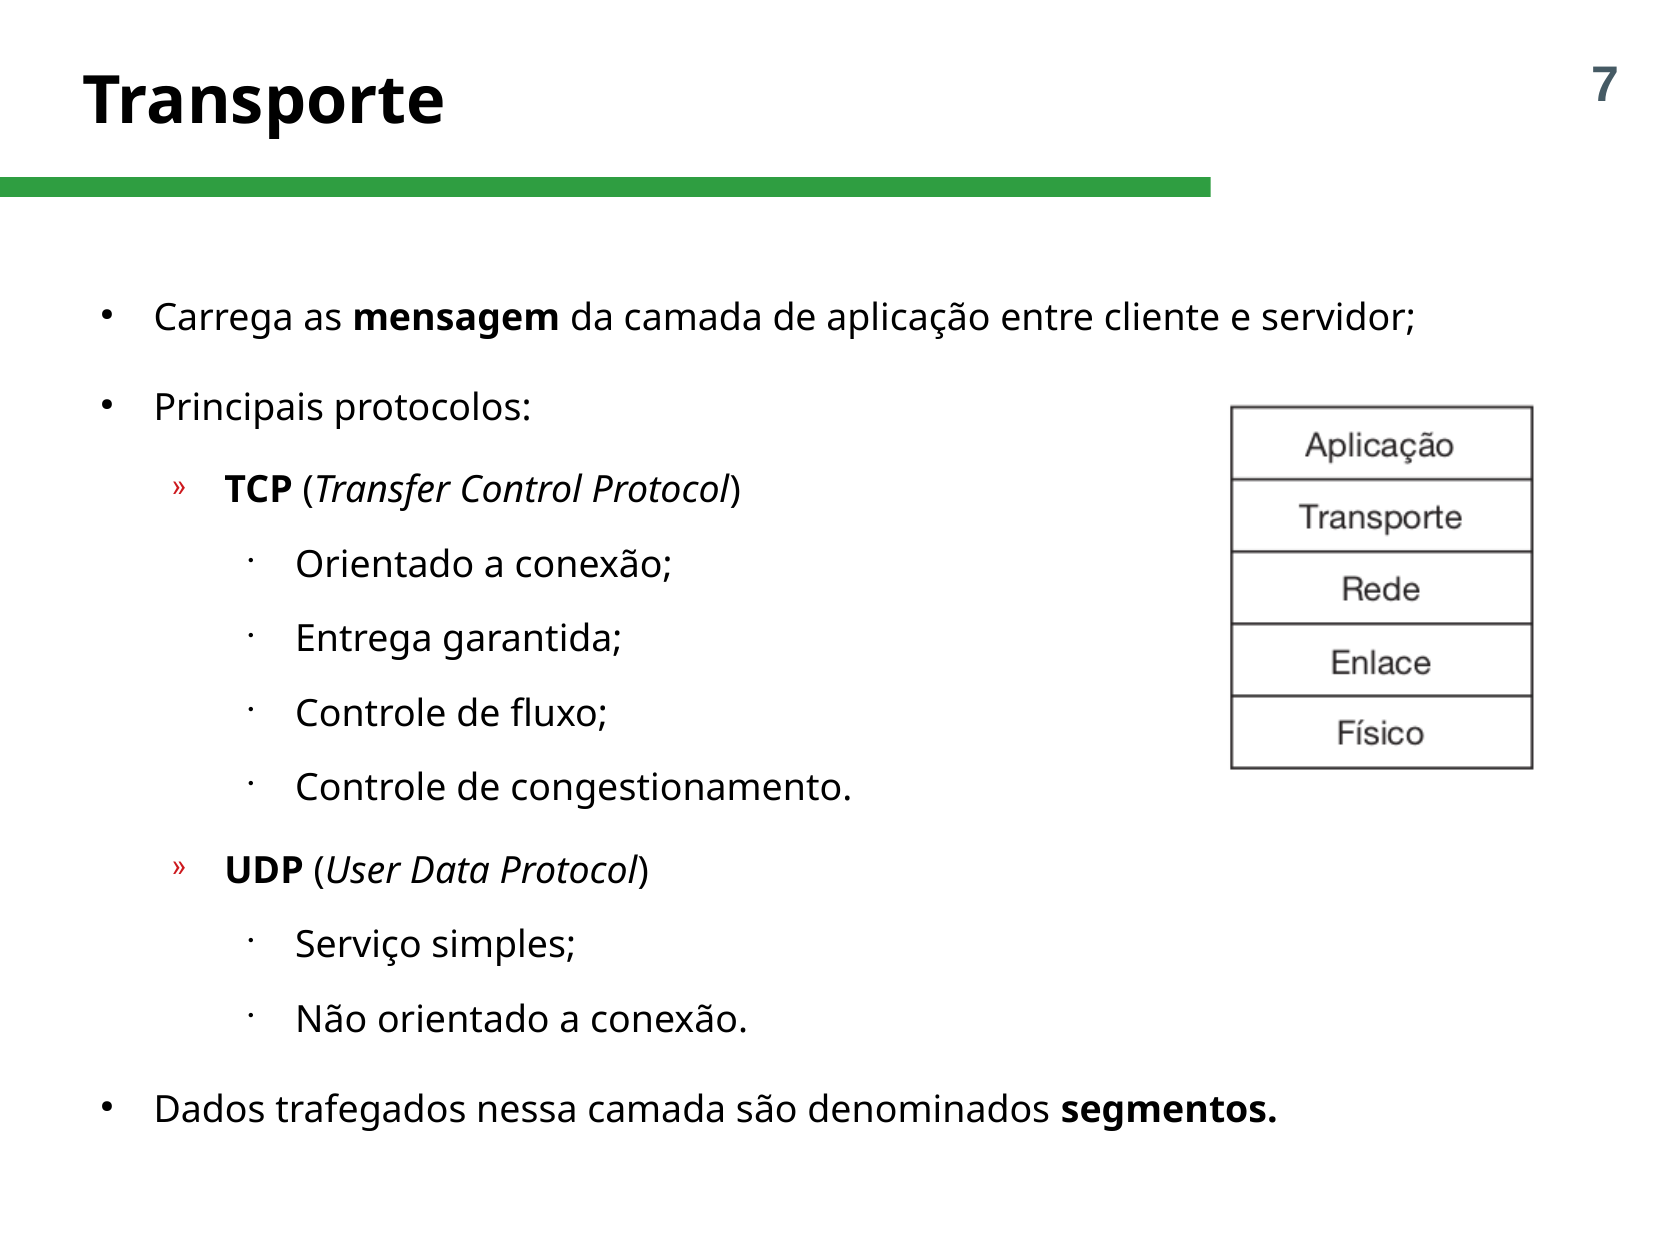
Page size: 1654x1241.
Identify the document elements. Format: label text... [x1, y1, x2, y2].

title Transporte [82, 0, 1152, 202]
list Carrega as mensagem da camada de aplicação entre cliente e servidor; Principais protocolos: TCP (Transfer Control Protocol) Orientado a conexão; Entrega garantida; Controle de fluxo; Controle de congestionamento. UDP (User Data Protocol) Serviço simples; Não orientado a conexão. Dados trafegados nessa camada são denominados segmentos. [82, 290, 1571, 1216]
picture [1204, 380, 1565, 798]
